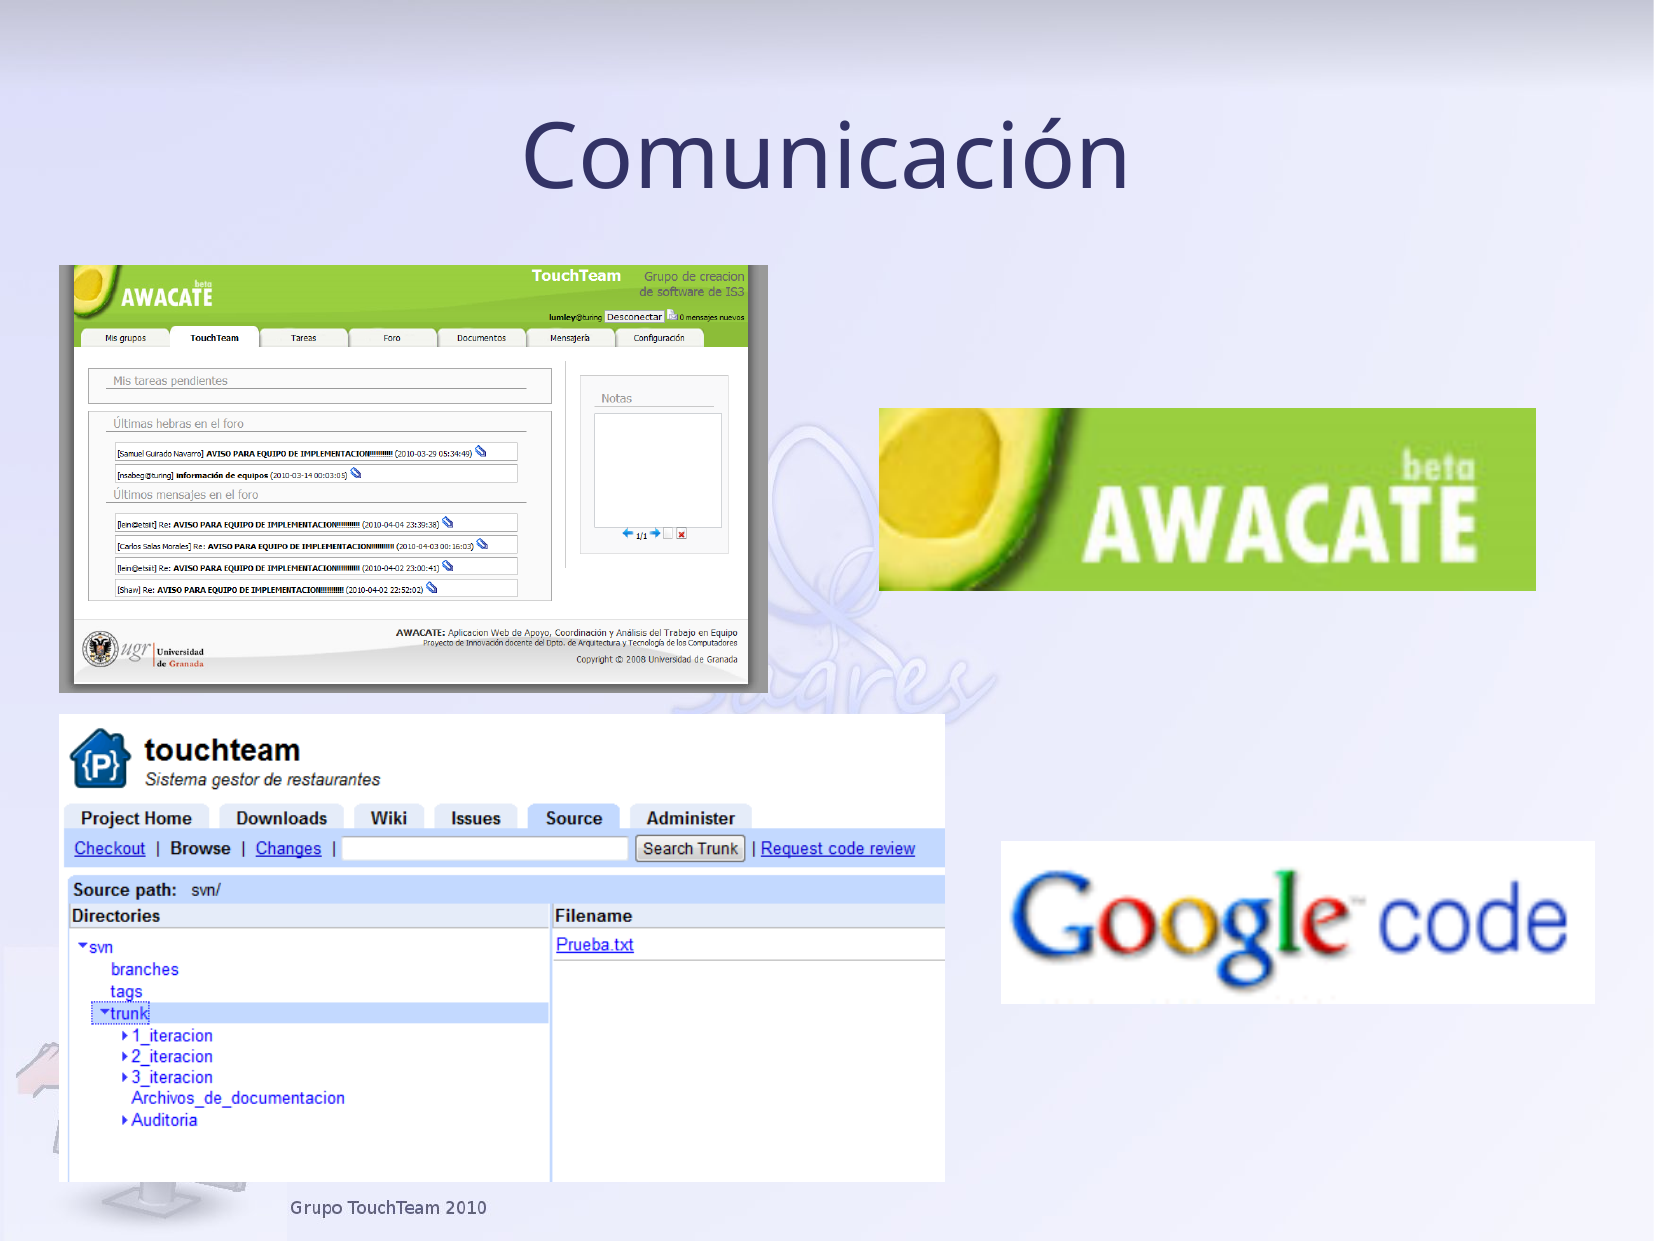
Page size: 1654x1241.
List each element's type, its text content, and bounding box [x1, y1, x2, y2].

picture [0, 0, 1654, 1241]
title Comunicación [82, 56, 1571, 250]
